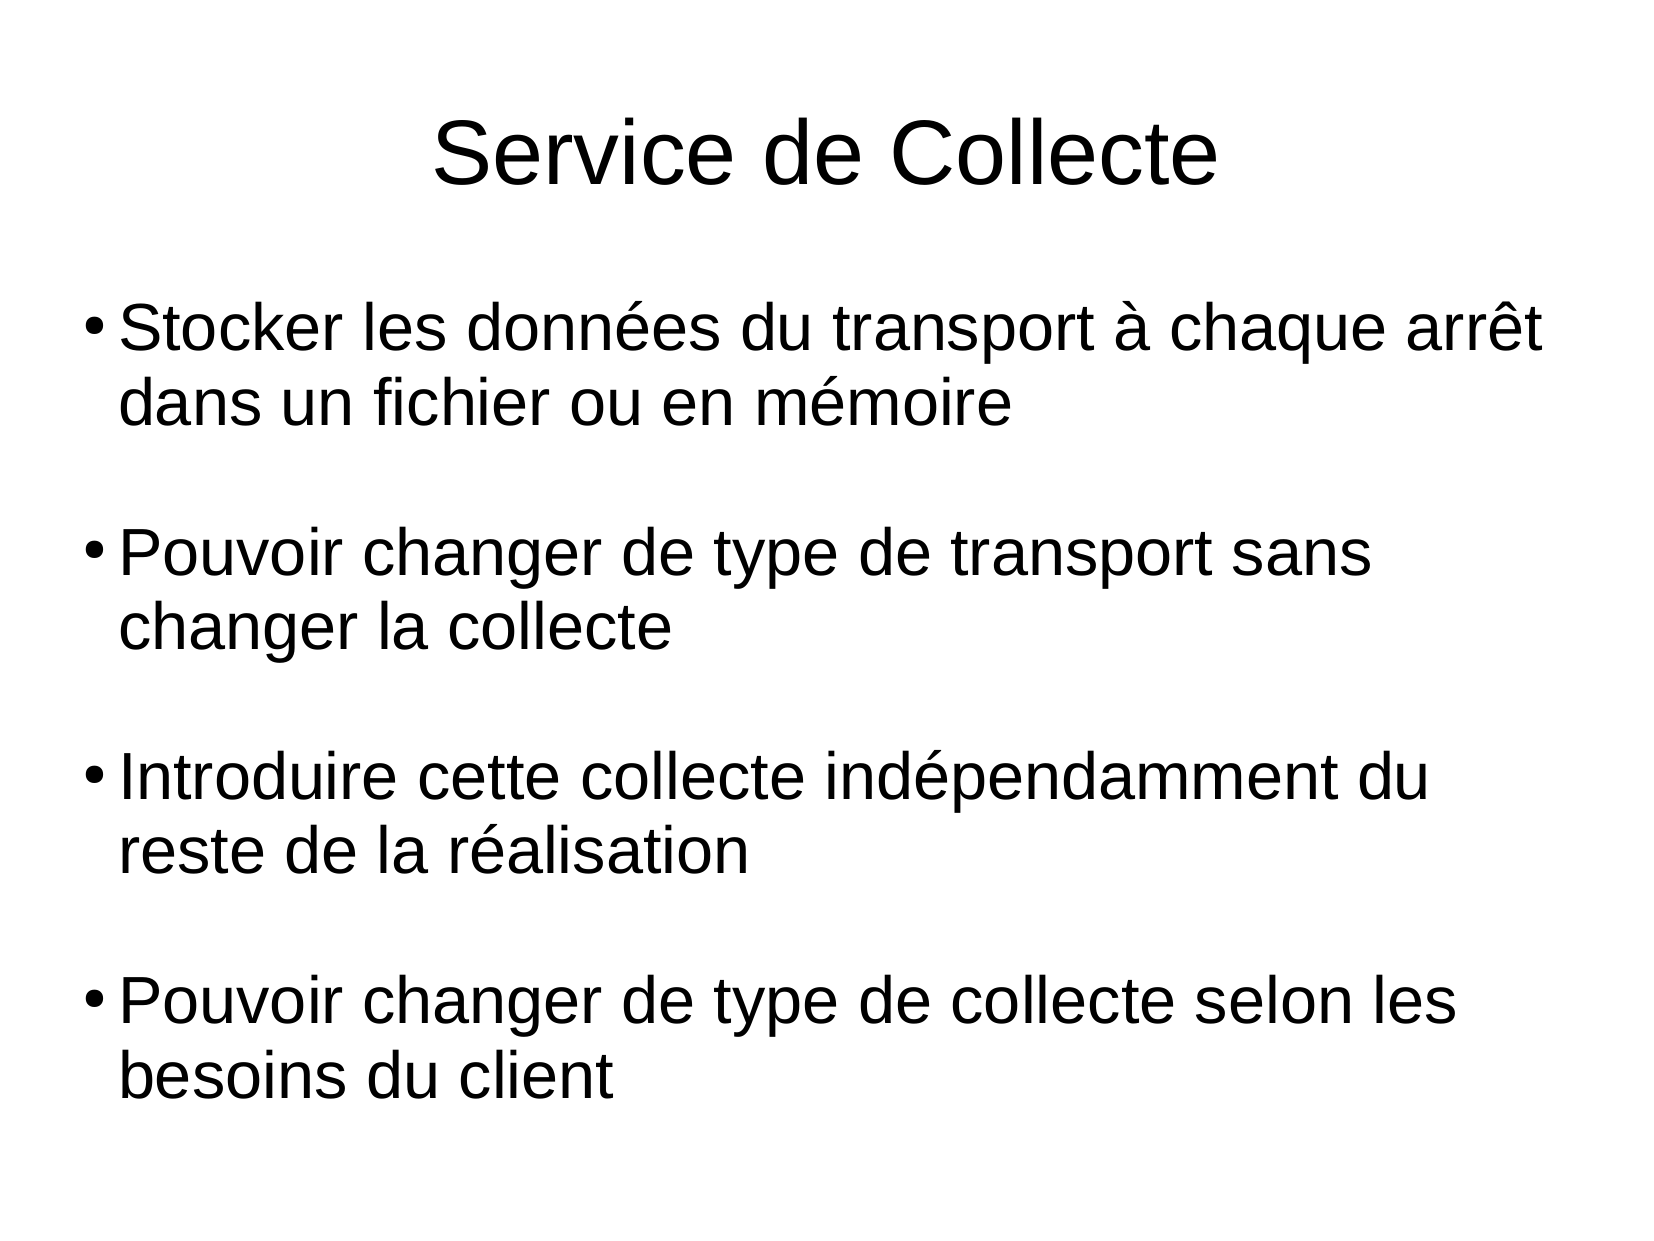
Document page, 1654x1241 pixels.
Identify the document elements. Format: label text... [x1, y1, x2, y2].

title Service de Collecte [82, 49, 1571, 257]
subtitle Stocker les données du transport à chaque arrêt dans un fichier ou en mémoire Pouvoir changer de type de transport sans changer la collecte Introduire cette collecte indépendamment du reste de la réalisation Pouvoir changer de type de collecte selon les besoins du client [82, 290, 1571, 1113]
